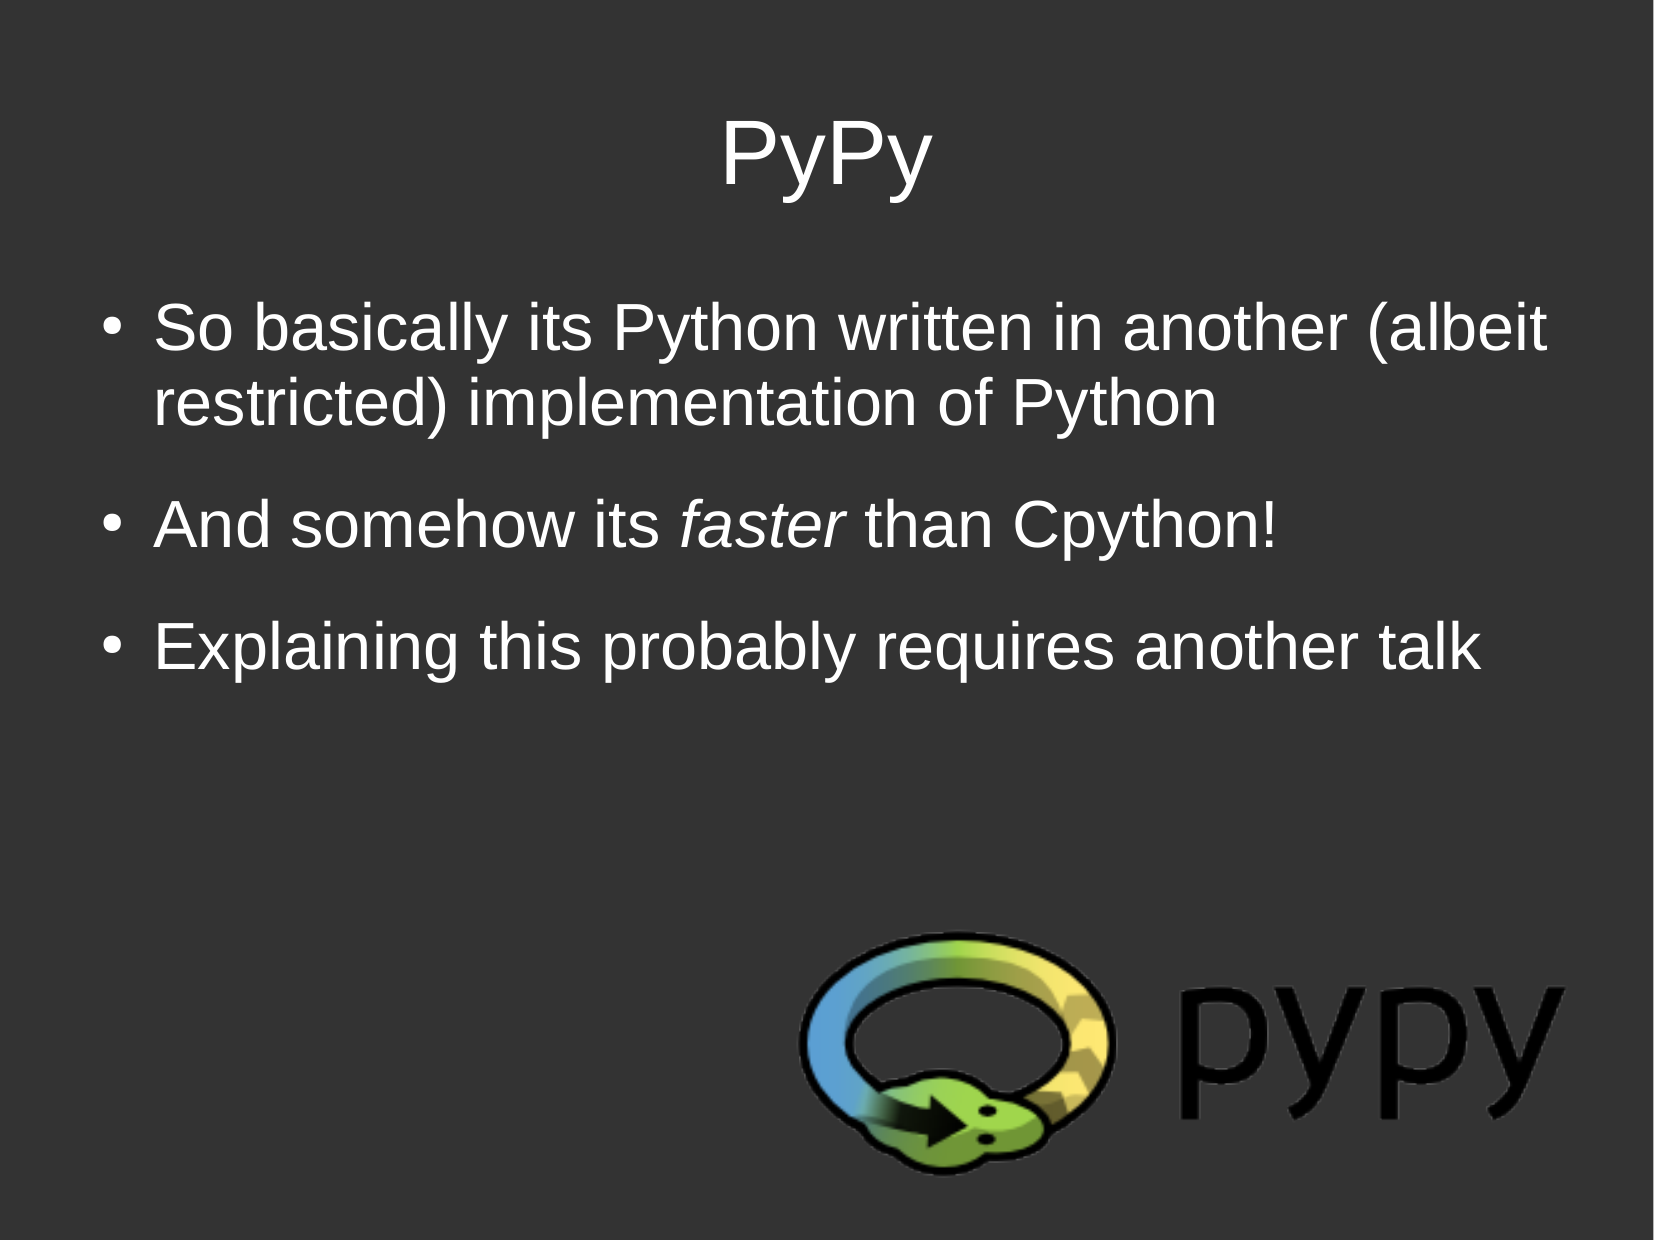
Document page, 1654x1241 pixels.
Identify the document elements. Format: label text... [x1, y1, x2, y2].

picture [783, 916, 1583, 1193]
list So basically its Python written in another (albeit restricted) implementation of Python And somehow its faster than Cpython! Explaining this probably requires another talk [82, 290, 1571, 1010]
title PyPy [82, 49, 1571, 257]
